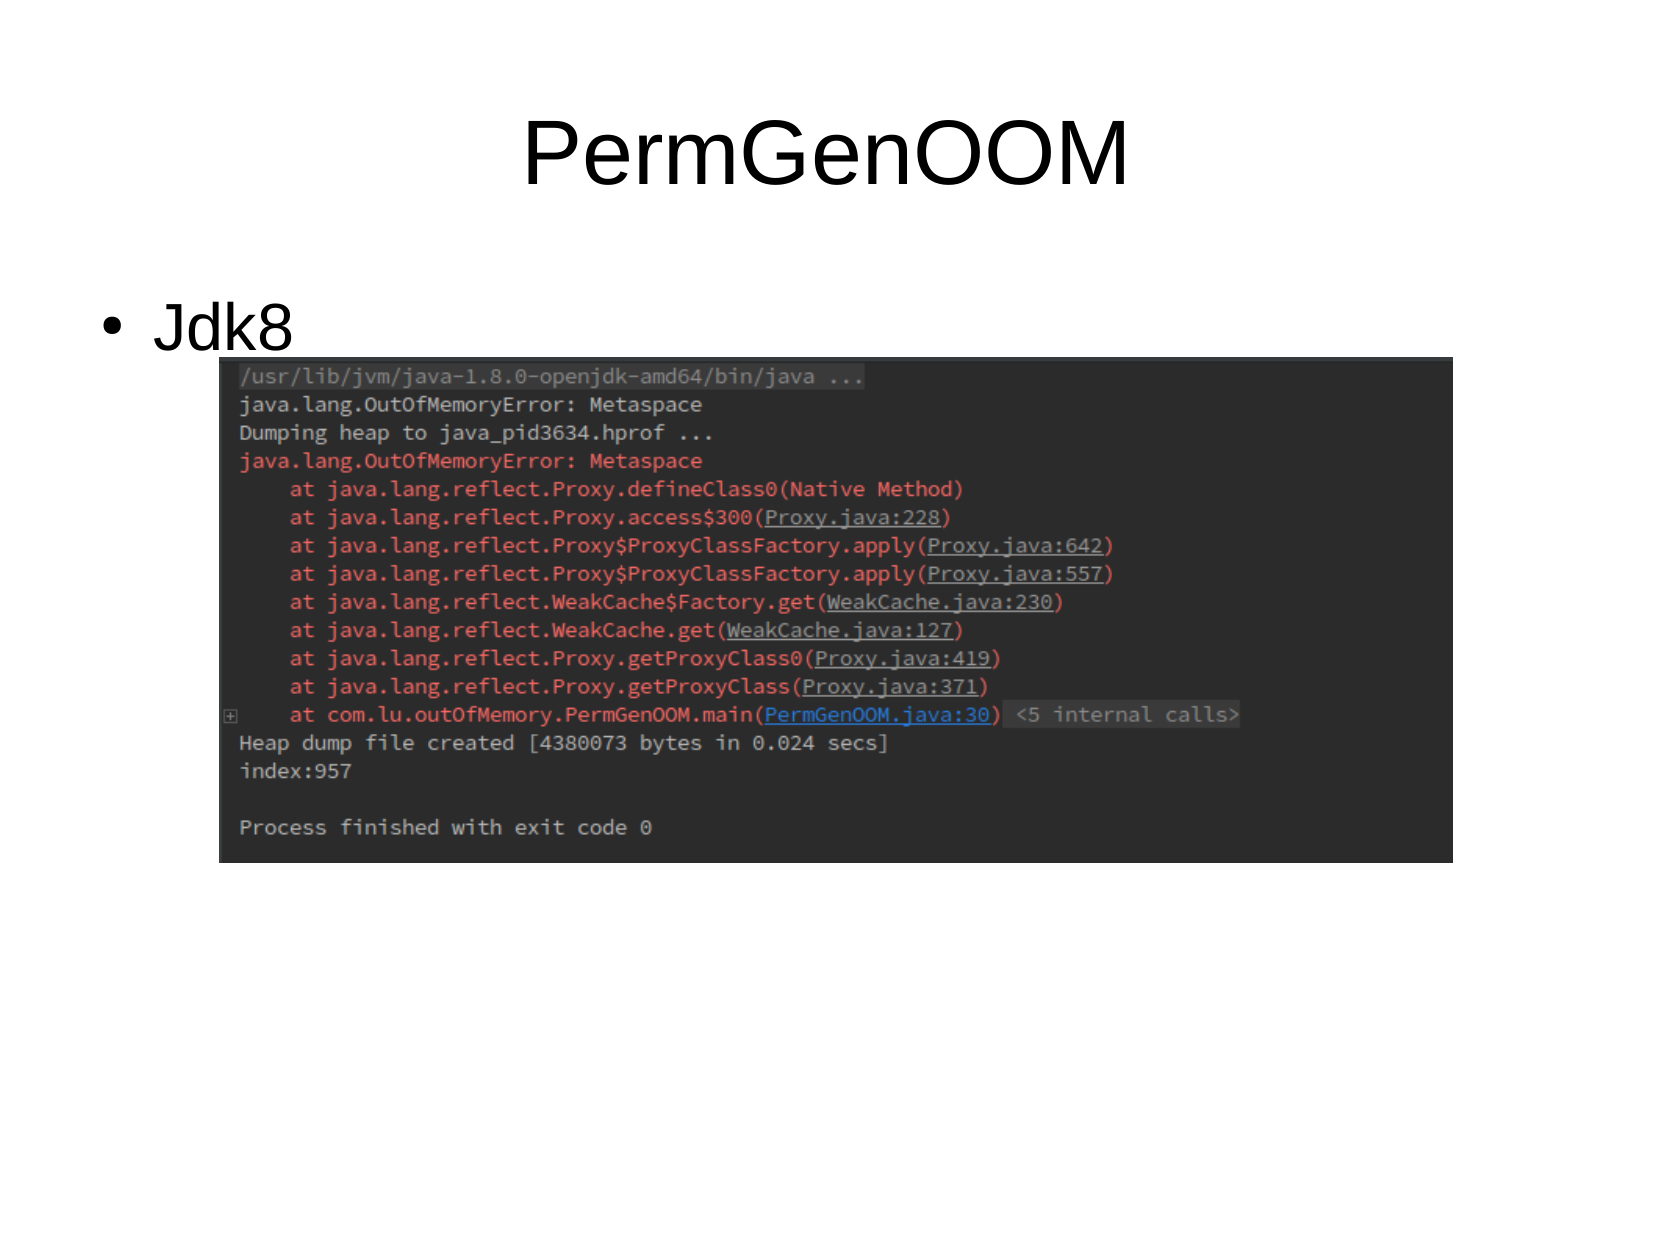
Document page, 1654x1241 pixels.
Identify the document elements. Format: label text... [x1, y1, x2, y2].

picture [219, 357, 1453, 863]
title PermGenOOM [82, 49, 1571, 257]
list Jdk8 [82, 290, 1571, 1010]
